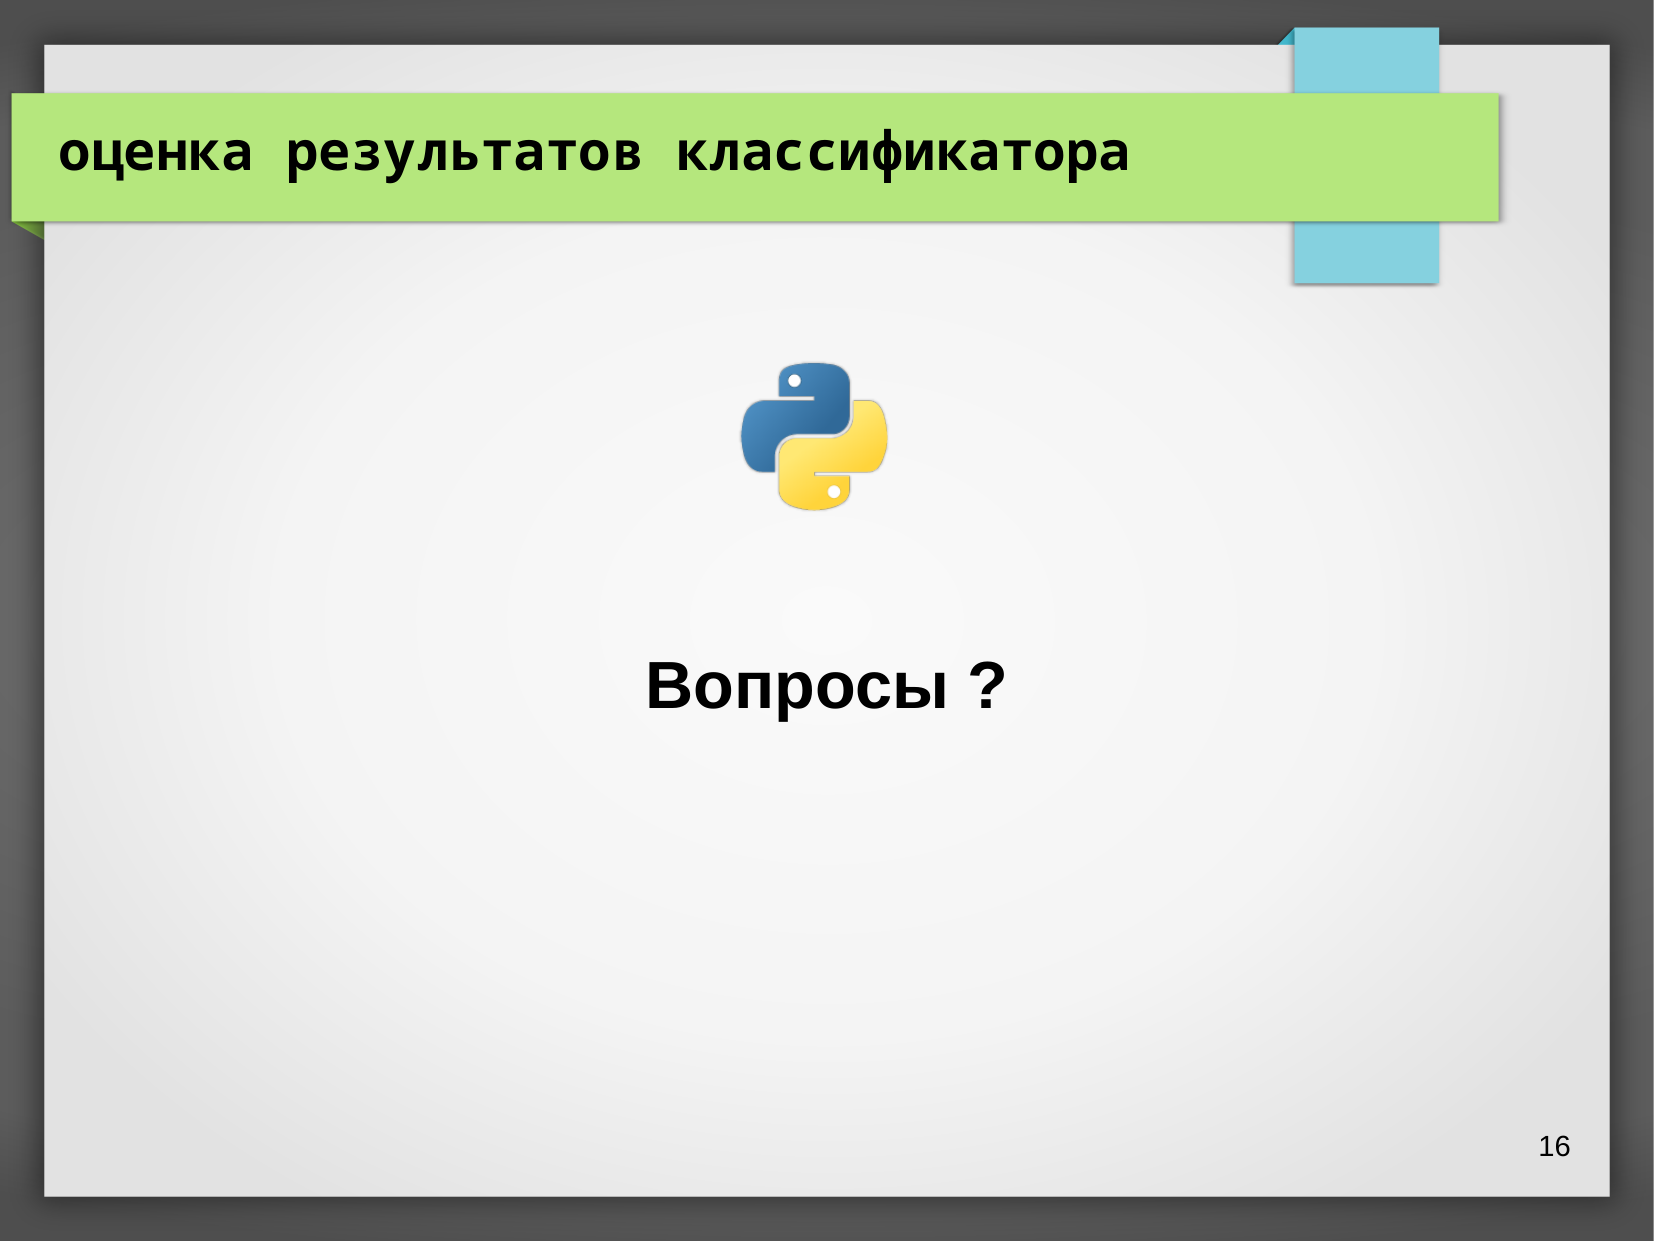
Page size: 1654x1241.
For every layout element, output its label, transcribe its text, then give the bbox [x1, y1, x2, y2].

subtitle Вопросы ? [82, 236, 1571, 1134]
title оценка результатов классификатора [59, 109, 1217, 190]
picture [0, 0, 1654, 1241]
